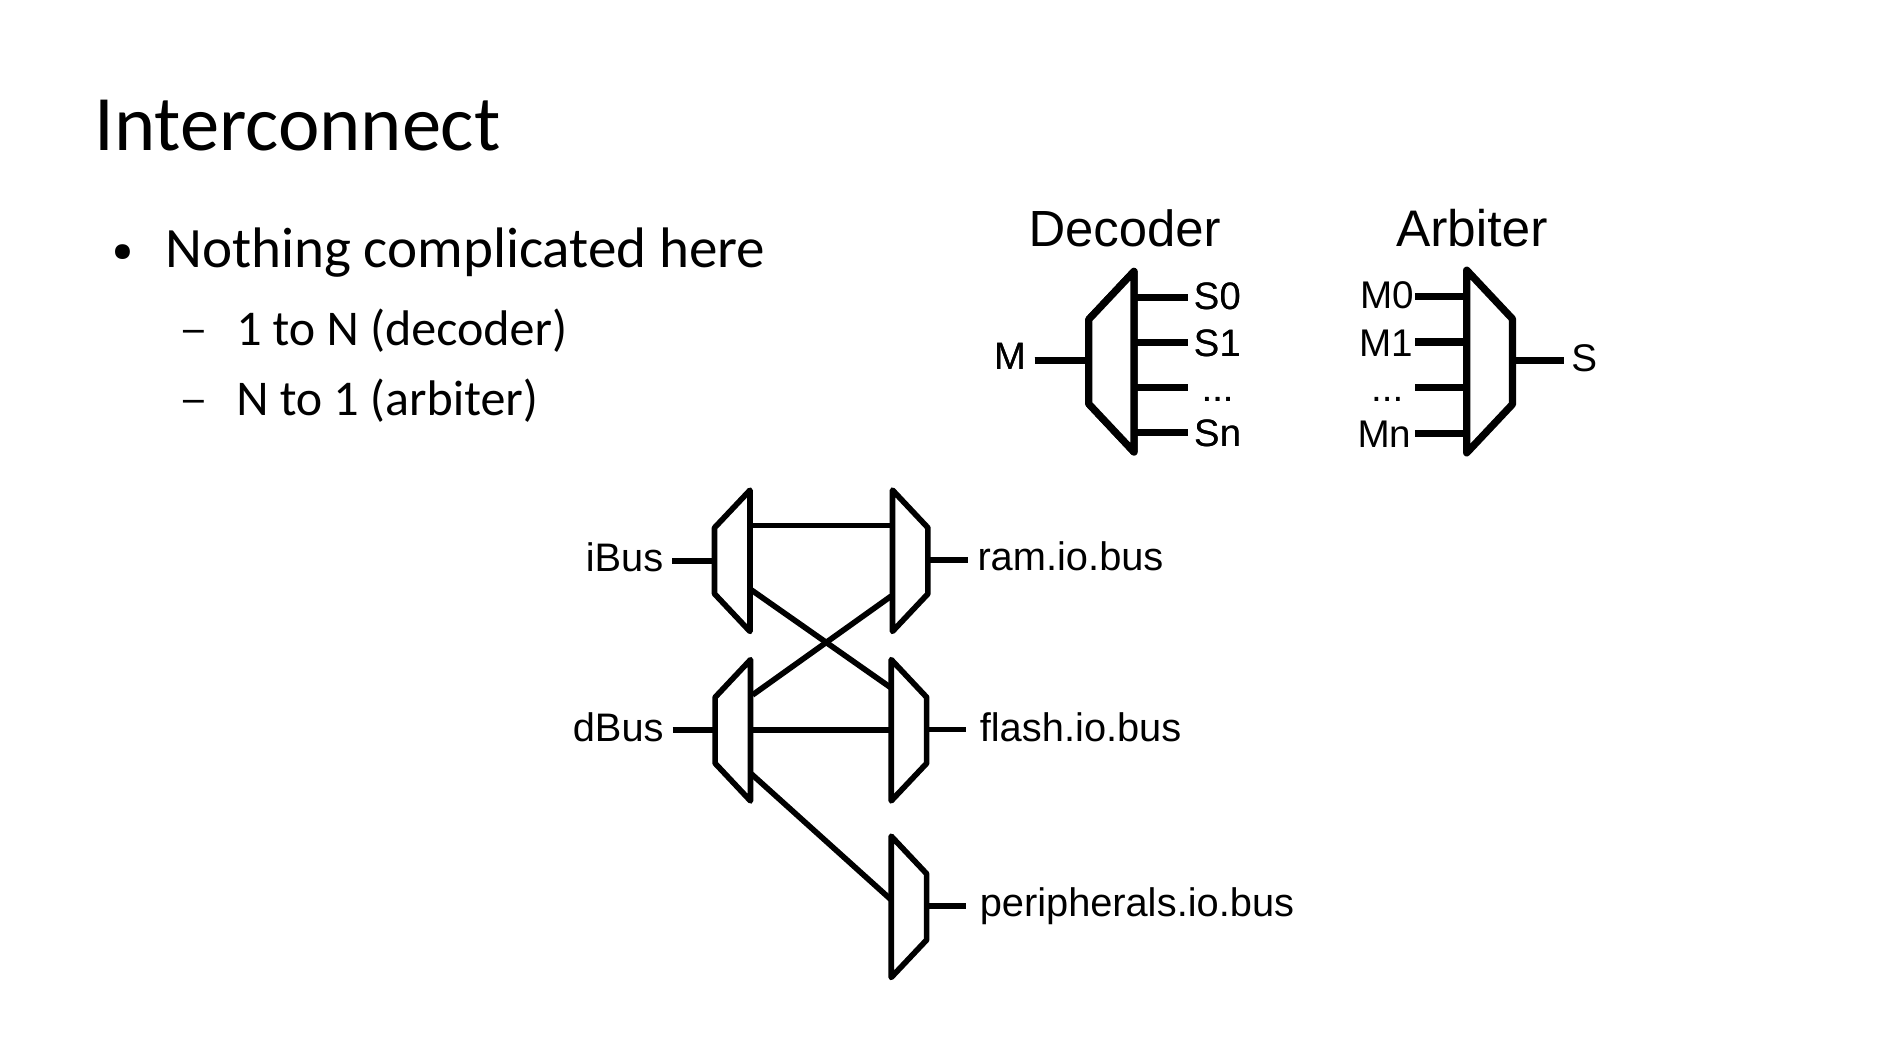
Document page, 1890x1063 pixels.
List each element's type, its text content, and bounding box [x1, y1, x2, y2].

list Nothing complicated here 1 to N (decoder) N to 1 (arbiter) [94, 225, 1843, 733]
picture [971, 188, 1264, 473]
title Interconnect [94, 42, 1796, 220]
picture [555, 487, 1313, 981]
picture [1334, 188, 1621, 489]
